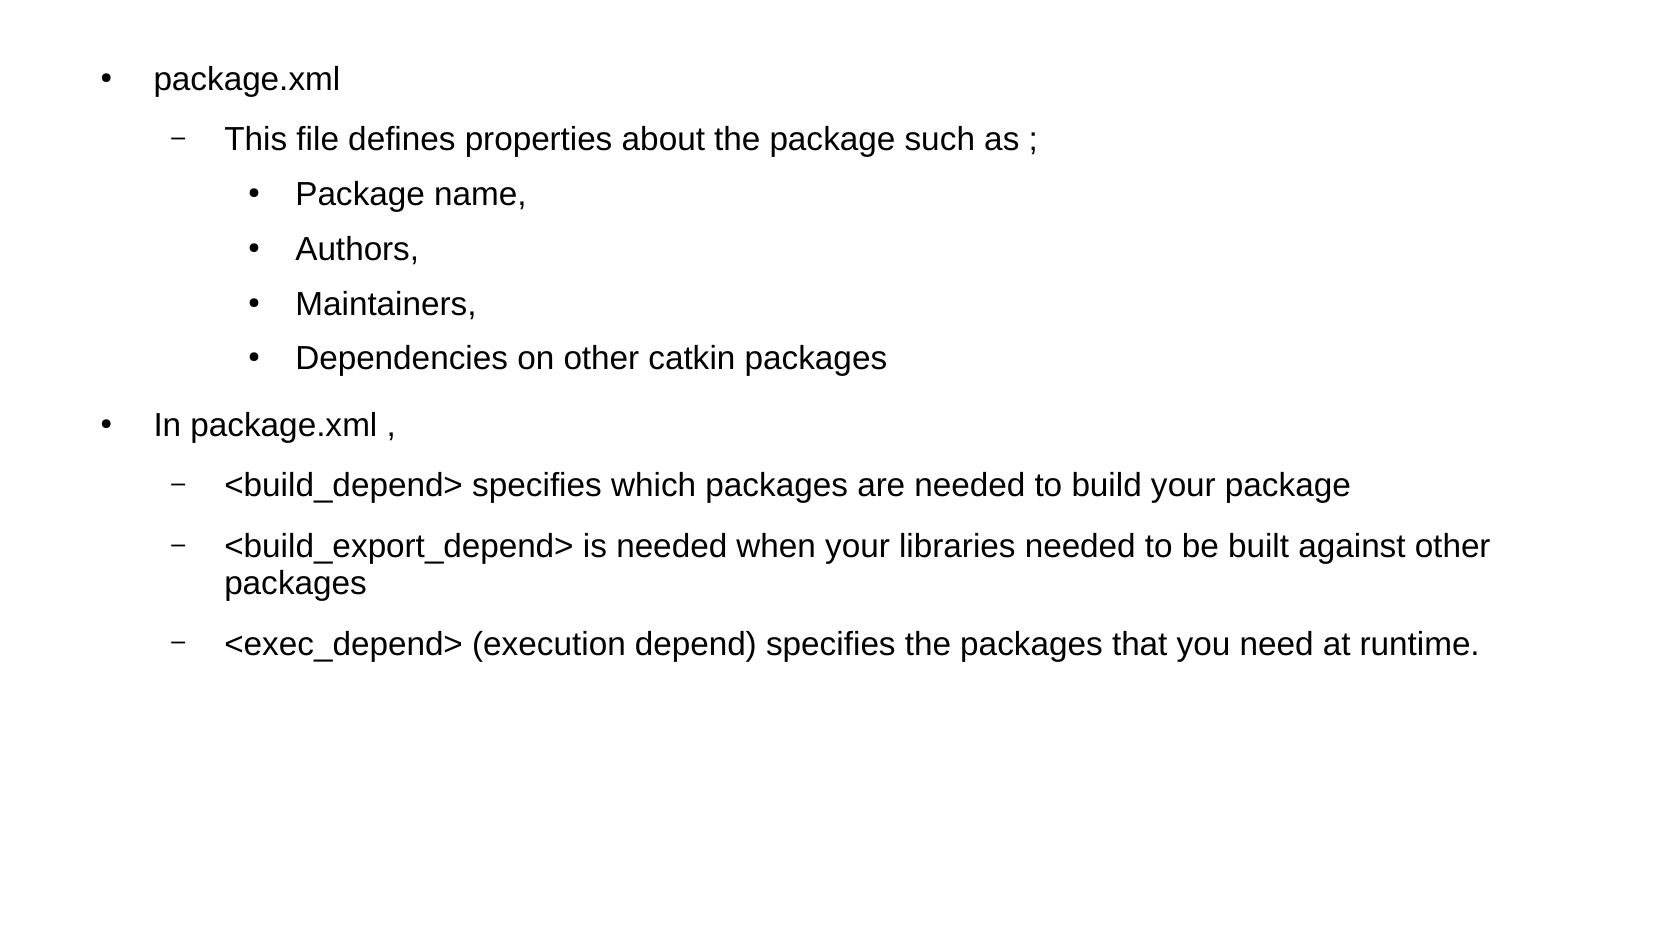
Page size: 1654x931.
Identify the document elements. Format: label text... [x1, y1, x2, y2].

list package.xml This file defines properties about the package such as ; Package name, Authors, Maintainers, Dependencies on other catkin packages In package.xml , <build_depend> specifies which packages are needed to build your package <build_export_depend> is needed when your libraries needed to be built against other packages <exec_depend> (execution depend) specifies the packages that you need at runtime. [82, 60, 1571, 758]
